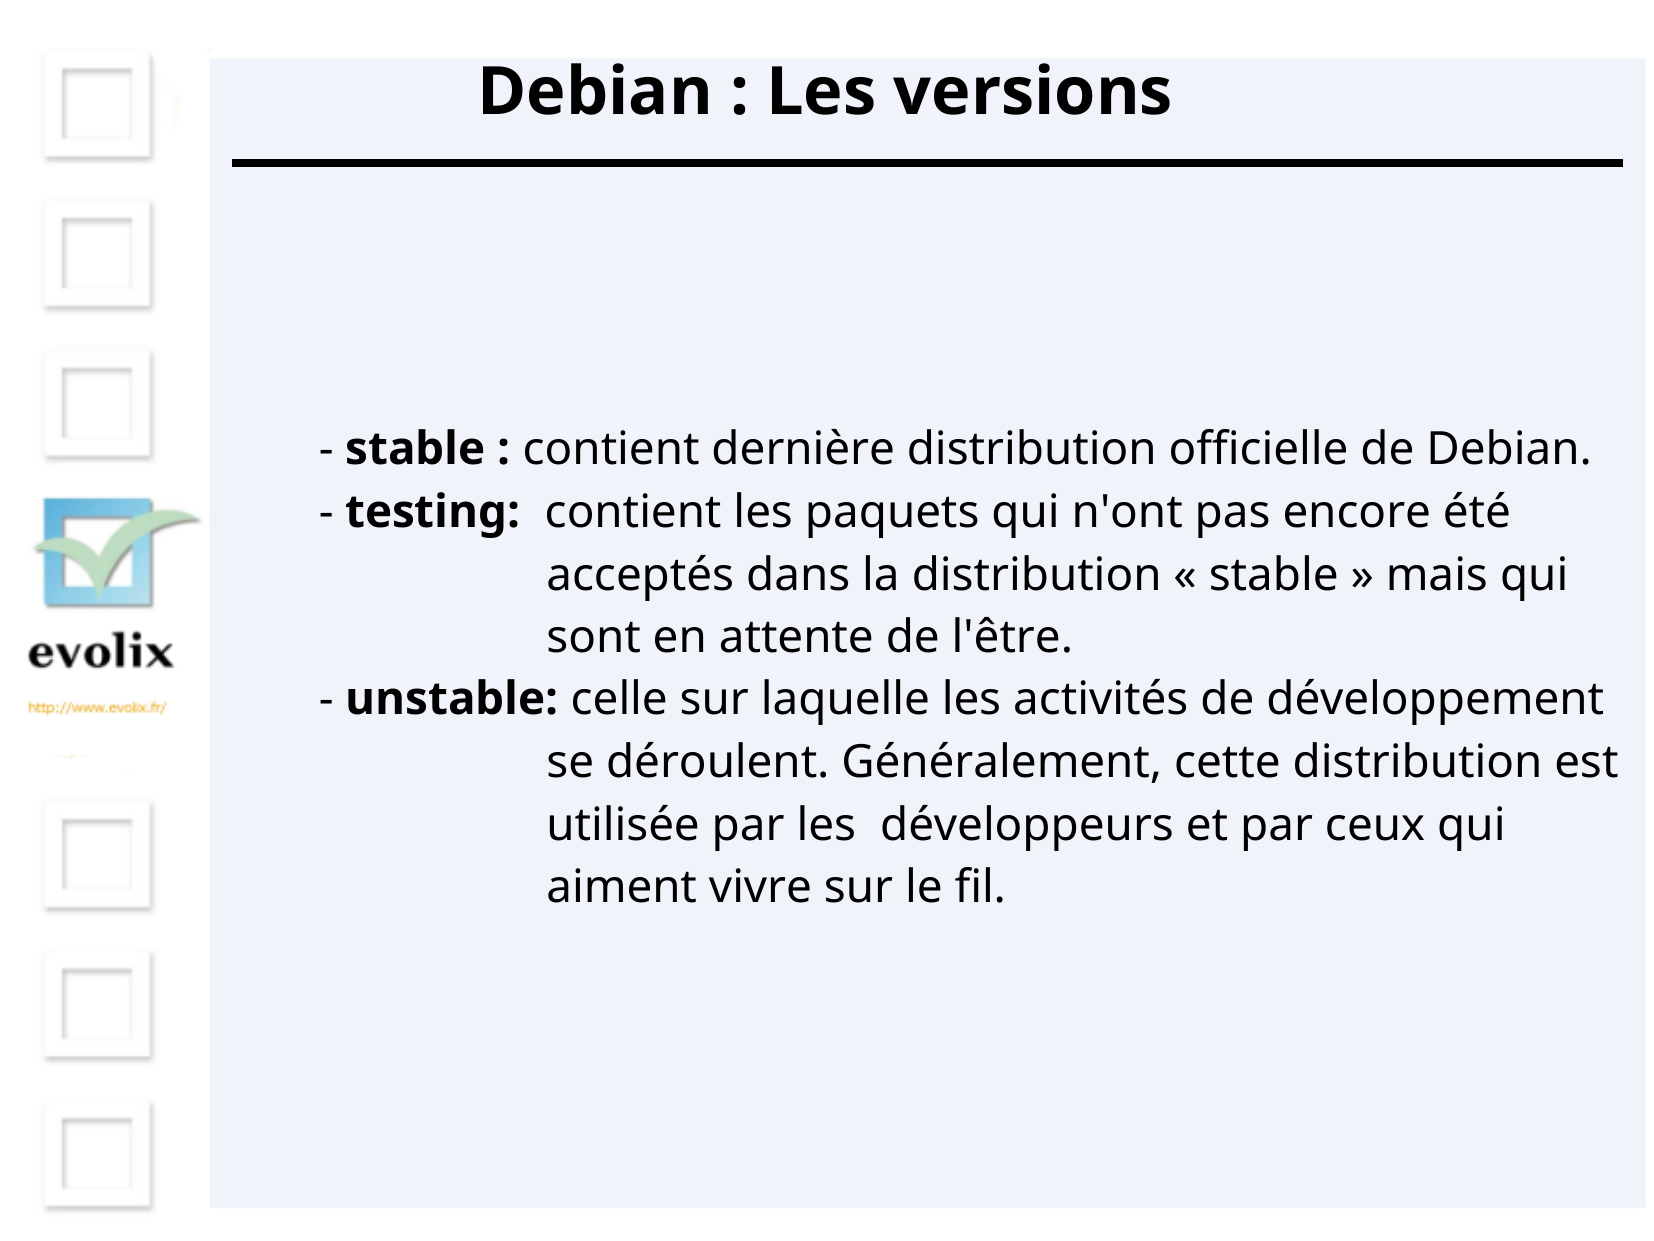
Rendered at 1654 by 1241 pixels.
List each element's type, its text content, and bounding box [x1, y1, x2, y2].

picture [0, 49, 1654, 1218]
title Debian : Les versions [26, 0, 1625, 194]
subtitle - stable : contient dernière distribution officielle de Debian. - testing: contient les paquets qui n'ont pas encore été acceptés dans la distribution « stable » mais qui sont en attente de l'être. - unstable: celle sur laquelle les activités de développement se déroulent. Généralement, cette distribution est utilisée par les développeurs et par ceux qui aiment vivre sur le fil. [243, 176, 1638, 1156]
